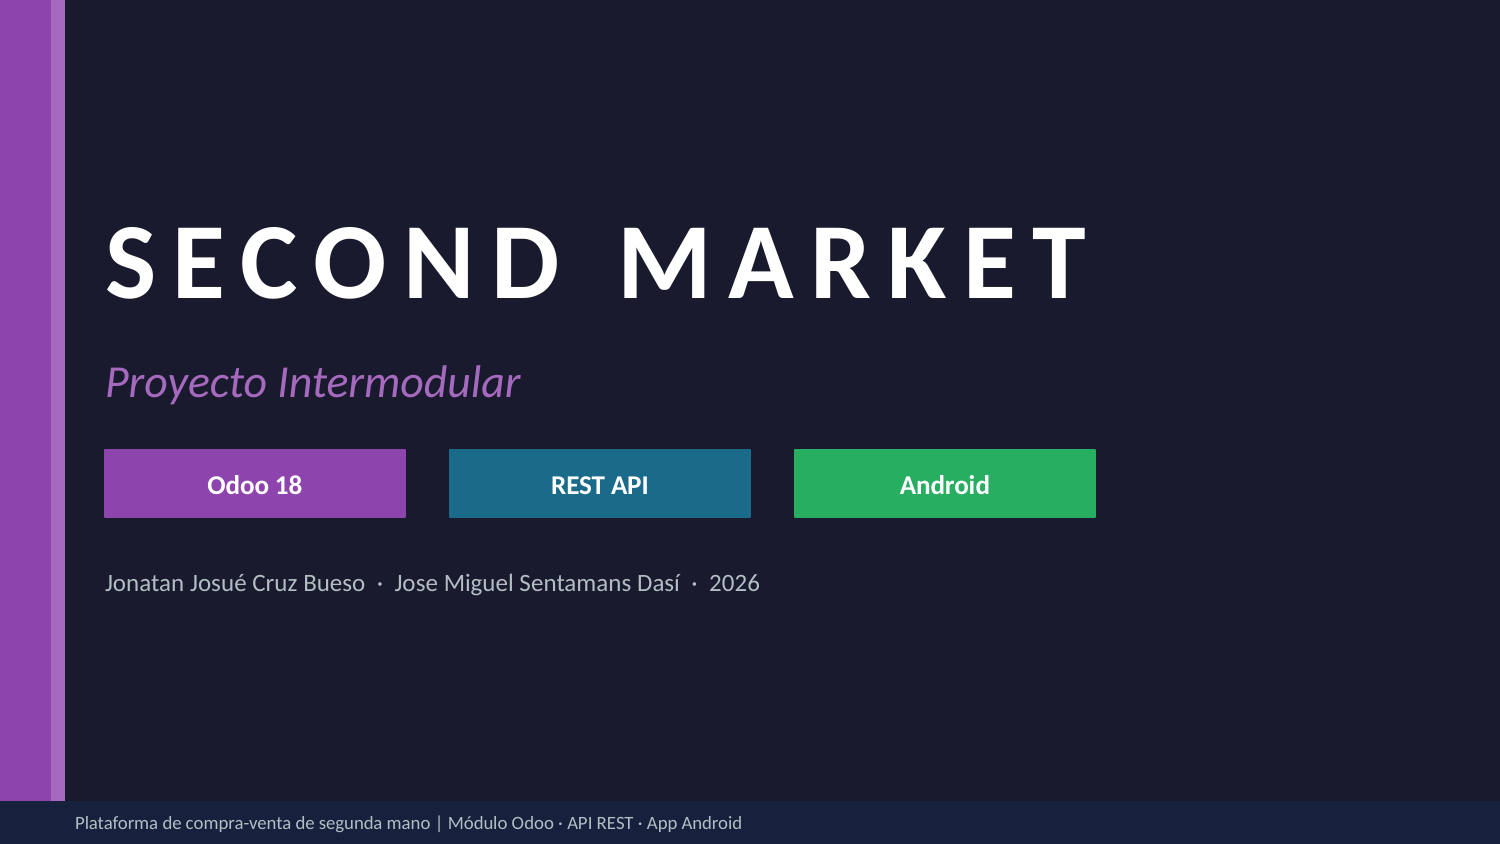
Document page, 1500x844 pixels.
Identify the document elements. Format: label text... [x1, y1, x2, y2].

text_box Jonatan Josué Cruz Bueso · Jose Miguel Sentamans Dasí · 2026 [104, 555, 1425, 608]
text_box SECOND MARKET [104, 179, 1425, 330]
text_box REST API [449, 450, 750, 518]
text_box Android [794, 450, 1095, 518]
text_box Proyecto Intermodular [104, 337, 1425, 420]
text_box [0, 0, 1500, 844]
text_box Odoo 18 [104, 450, 405, 518]
text_box Plataforma de compra-venta de segunda mano | Módulo Odoo · API REST · App Android [74, 805, 1425, 839]
